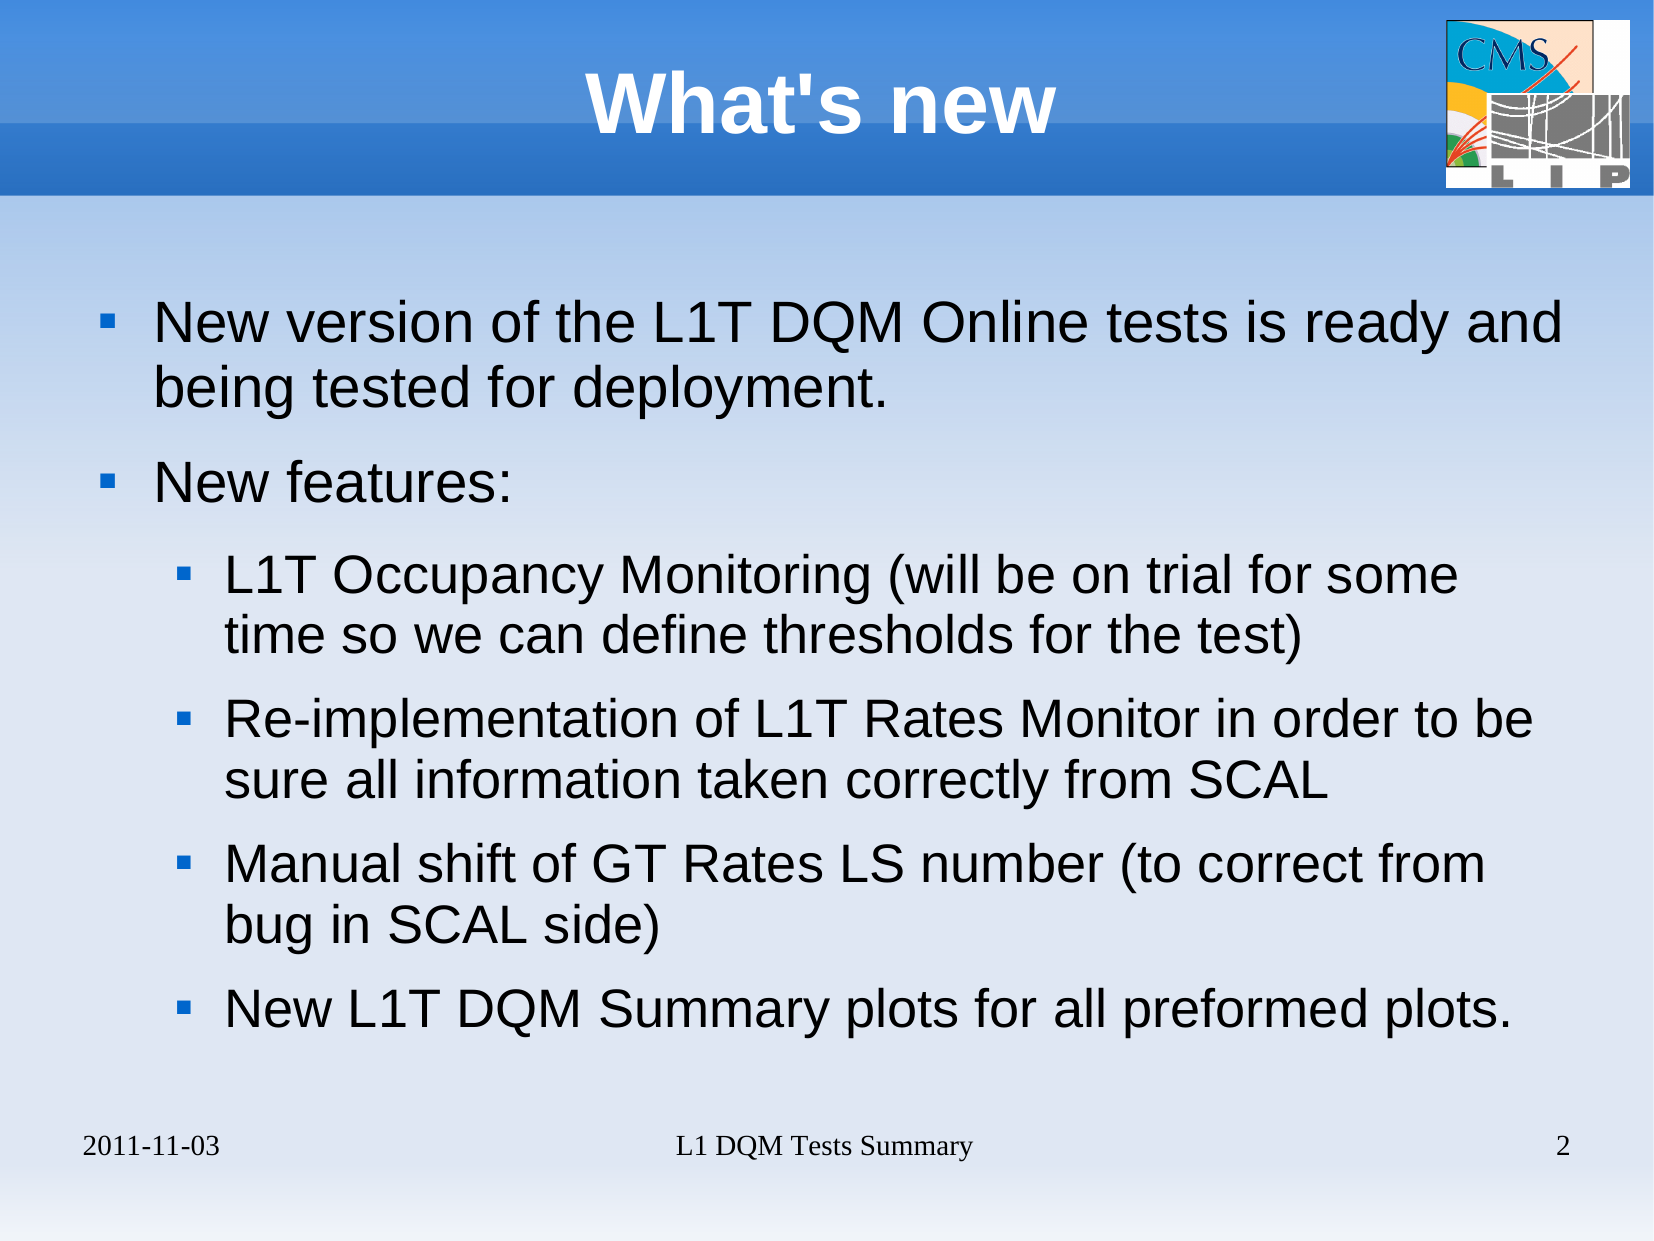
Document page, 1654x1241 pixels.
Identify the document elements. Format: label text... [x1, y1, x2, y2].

list New version of the L1T DQM Online tests is ready and being tested for deployment. New features: L1T Occupancy Monitoring (will be on trial for some time so we can define thresholds for the test) Re-implementation of L1T Rates Monitor in order to be sure all information taken correctly from SCAL Manual shift of GT Rates LS number (to correct from bug in SCAL side) New L1T DQM Summary plots for all preformed plots. [82, 290, 1571, 1109]
picture [0, 0, 1654, 1241]
title What's new [76, 0, 1565, 208]
